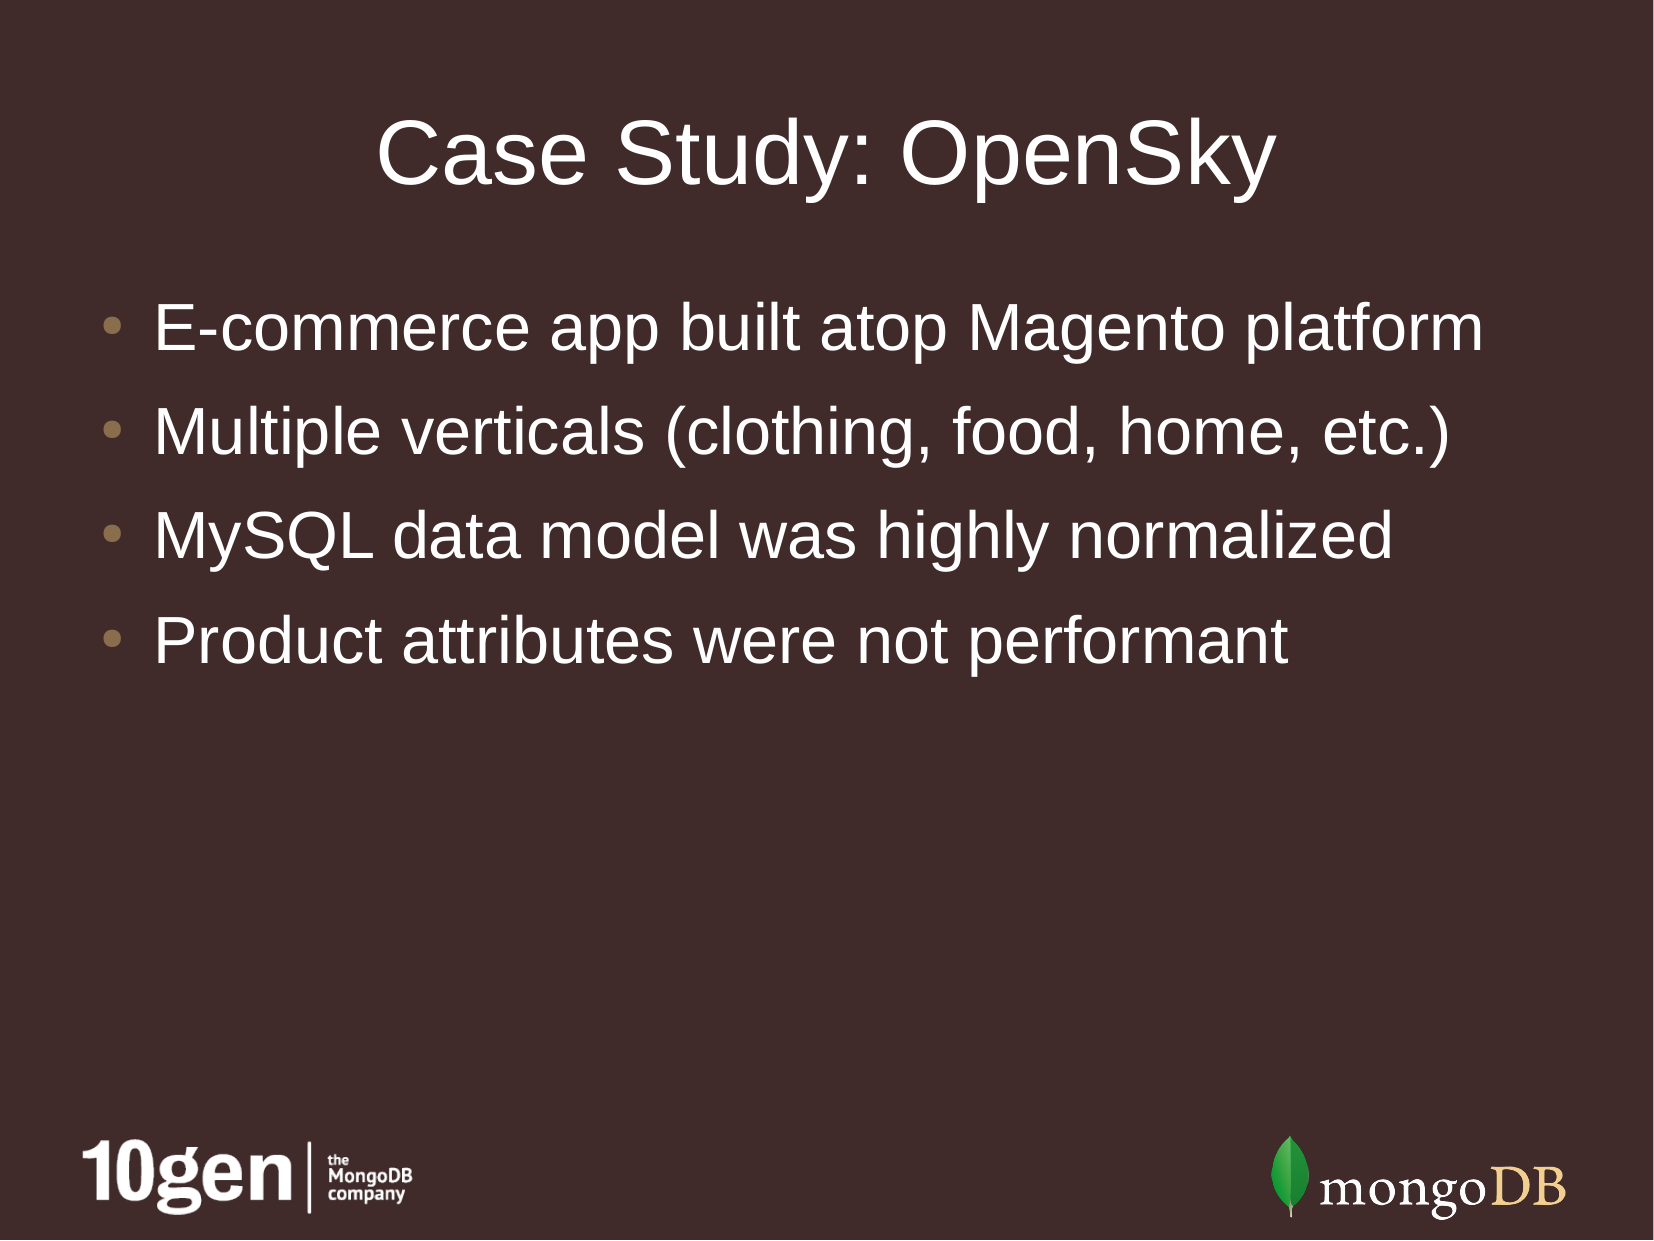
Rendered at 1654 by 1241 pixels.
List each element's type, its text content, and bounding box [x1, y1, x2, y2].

picture [1260, 1124, 1576, 1230]
picture [82, 1139, 413, 1215]
title Case Study: OpenSky [82, 49, 1571, 257]
list E-commerce app built atop Magento platform Multiple verticals (clothing, food, home, etc.) MySQL data model was highly normalized Product attributes were not performant [82, 290, 1571, 1010]
